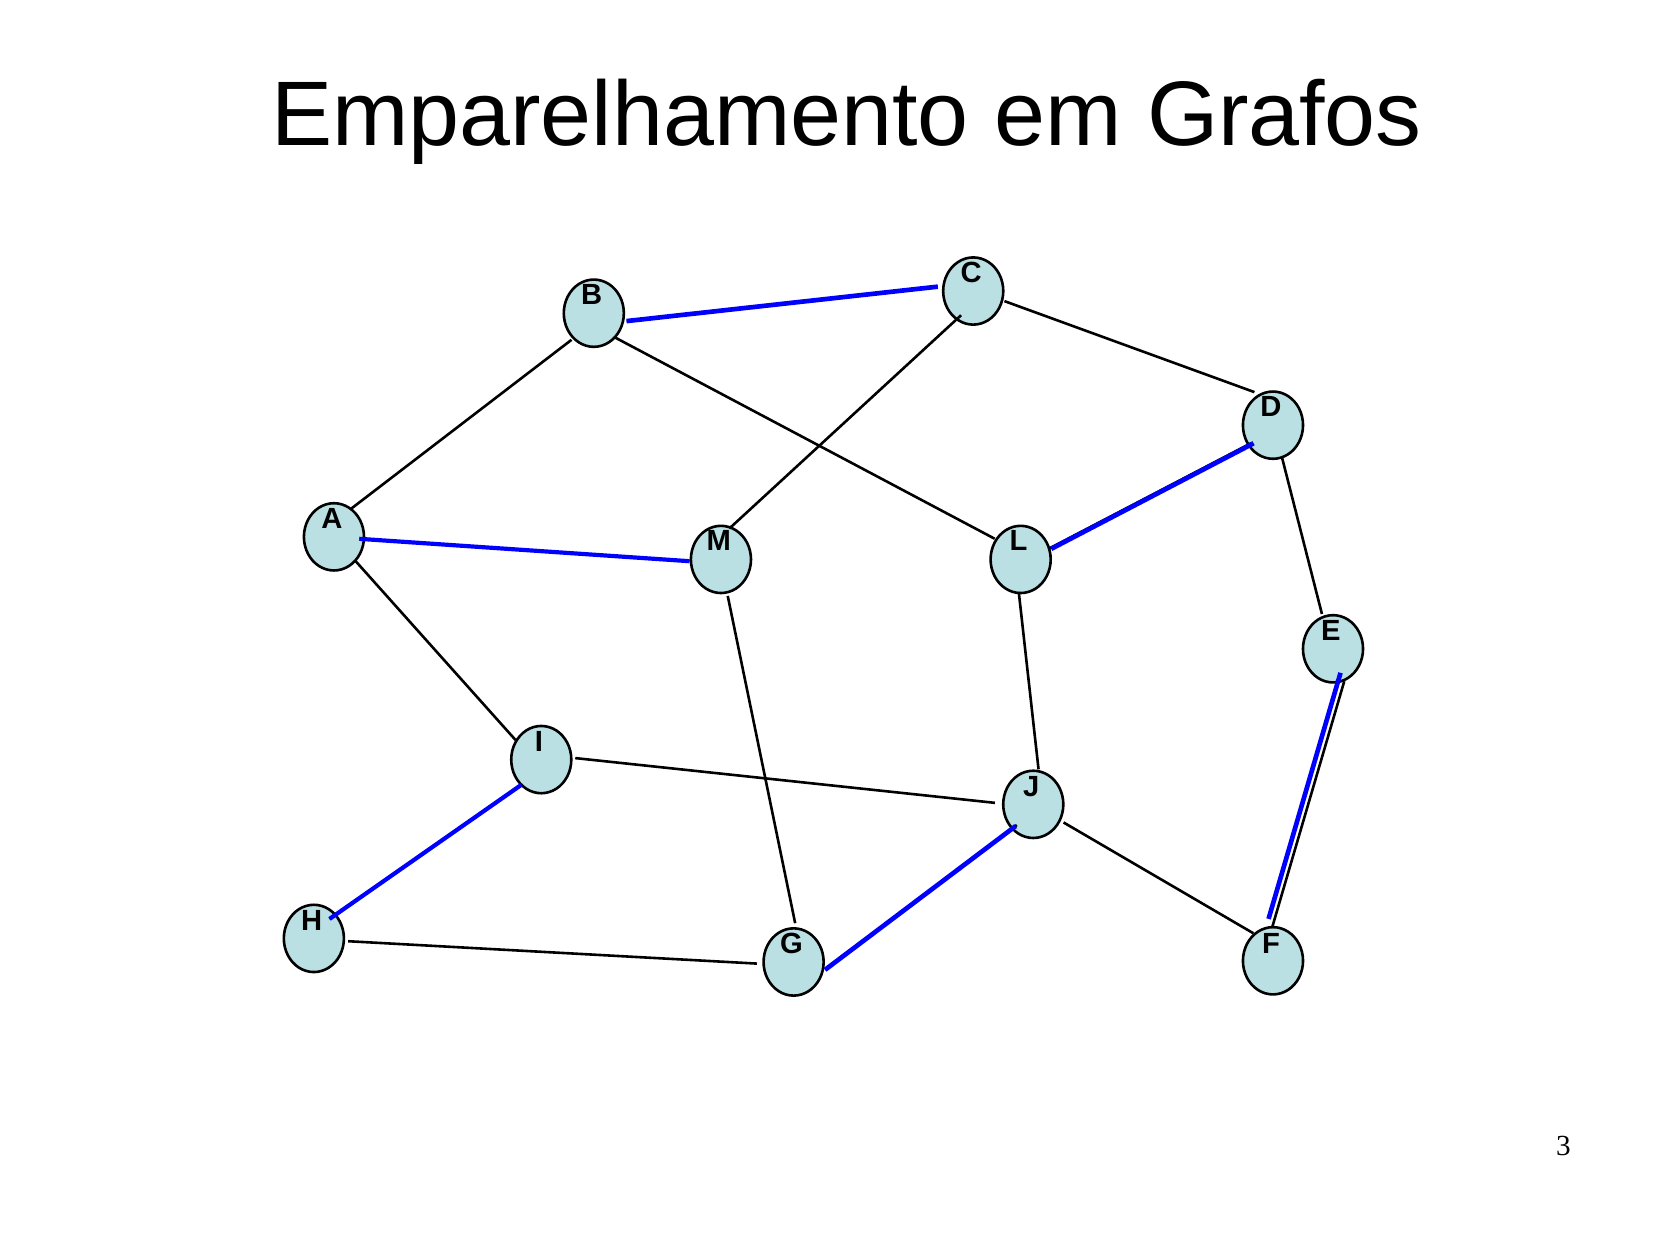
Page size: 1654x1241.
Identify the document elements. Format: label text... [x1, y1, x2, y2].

text_box M [691, 516, 746, 565]
text_box H [286, 896, 338, 945]
text_box [563, 291, 624, 347]
text_box G [765, 918, 818, 968]
text_box C [945, 248, 997, 297]
text_box [283, 918, 344, 973]
text_box [1242, 937, 1304, 995]
text_box D [1245, 382, 1297, 431]
text_box [691, 540, 752, 594]
text_box [511, 732, 572, 794]
text_box F [1247, 918, 1295, 968]
text_box [1242, 404, 1304, 459]
text_box [1302, 627, 1364, 683]
text_box L [994, 516, 1043, 565]
text_box [303, 516, 365, 571]
text_box [990, 537, 1051, 594]
text_box E [1306, 605, 1356, 655]
text_box A [306, 493, 358, 543]
text_box I [520, 717, 559, 766]
text_box B [566, 270, 617, 319]
title Emparelhamento em Grafos [261, 0, 1433, 228]
text_box [1003, 781, 1064, 838]
text_box [943, 270, 1004, 325]
text_box J [1008, 762, 1055, 811]
text_box [763, 942, 824, 996]
